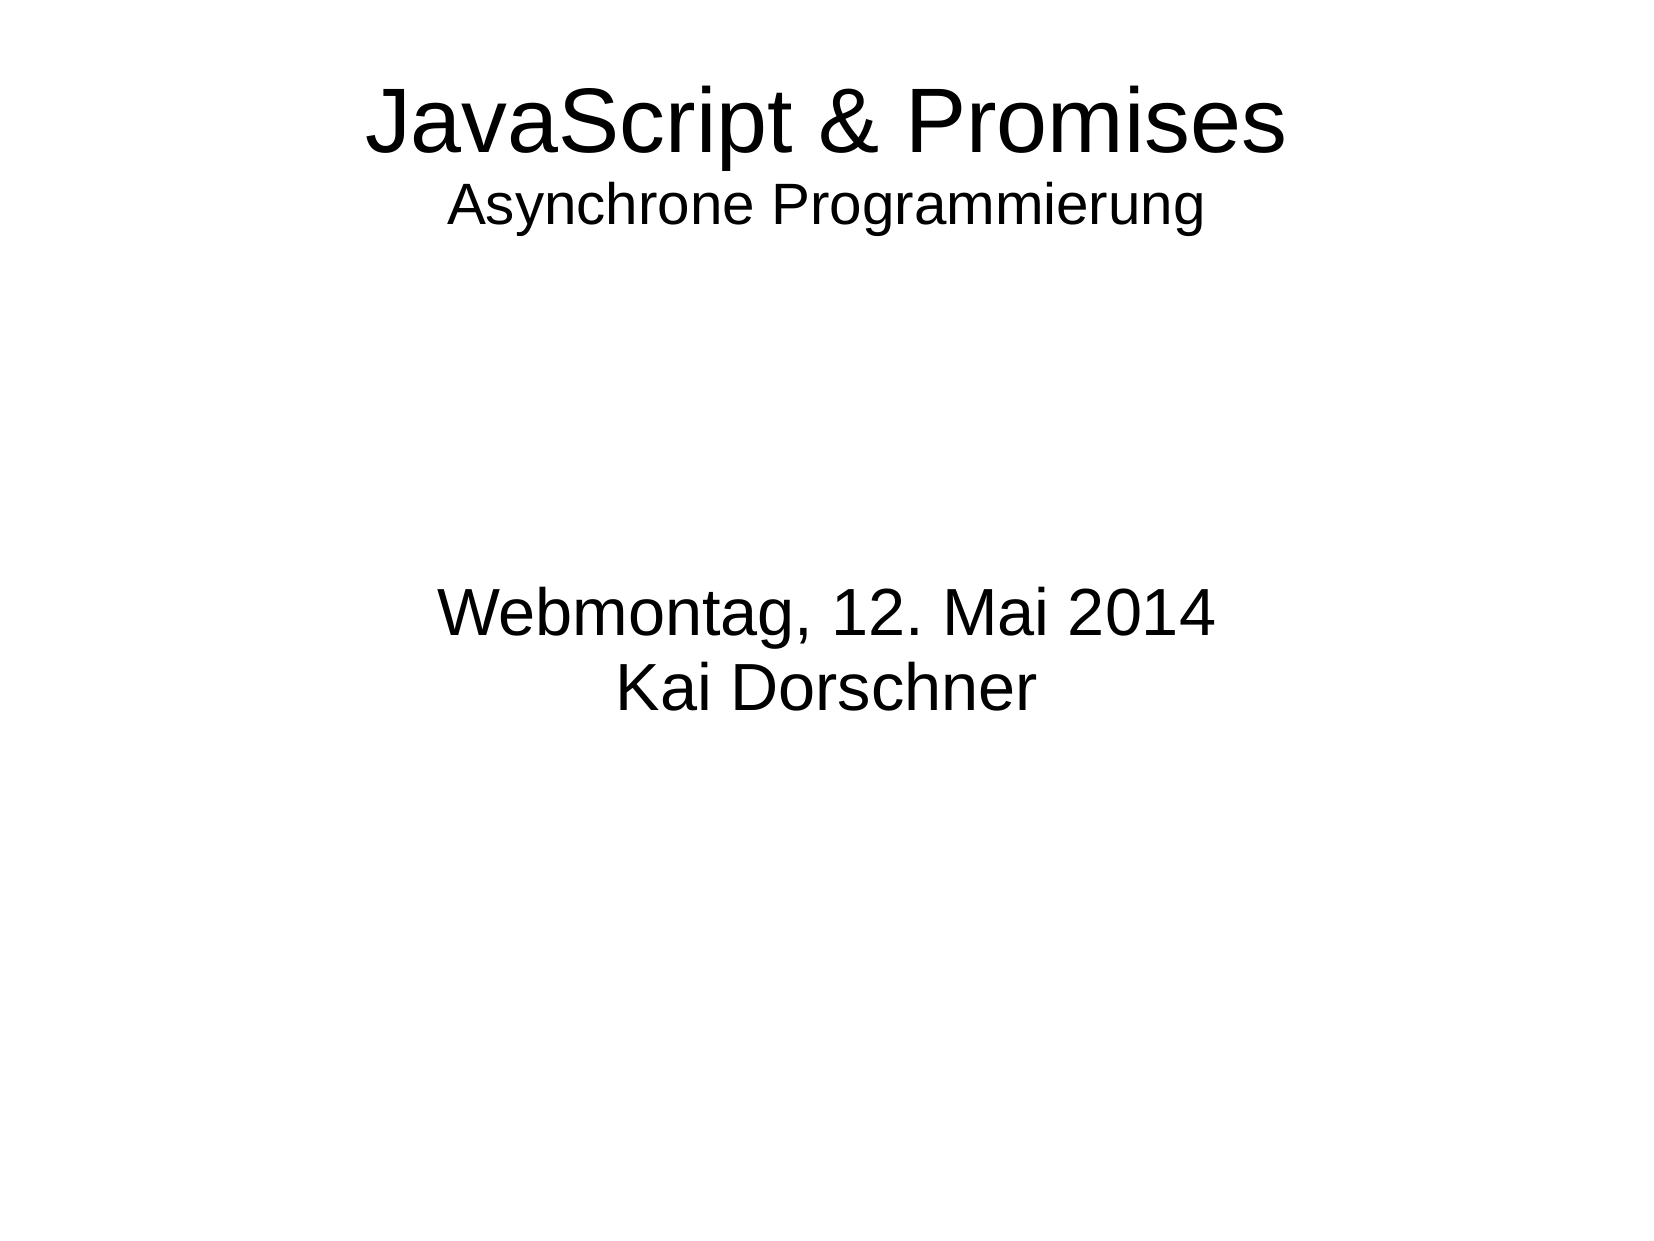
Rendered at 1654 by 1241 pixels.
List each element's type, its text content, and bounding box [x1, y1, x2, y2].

title JavaScript & Promises Asynchrone Programmierung [82, 49, 1571, 257]
subtitle Webmontag, 12. Mai 2014 Kai Dorschner [82, 290, 1571, 1010]
